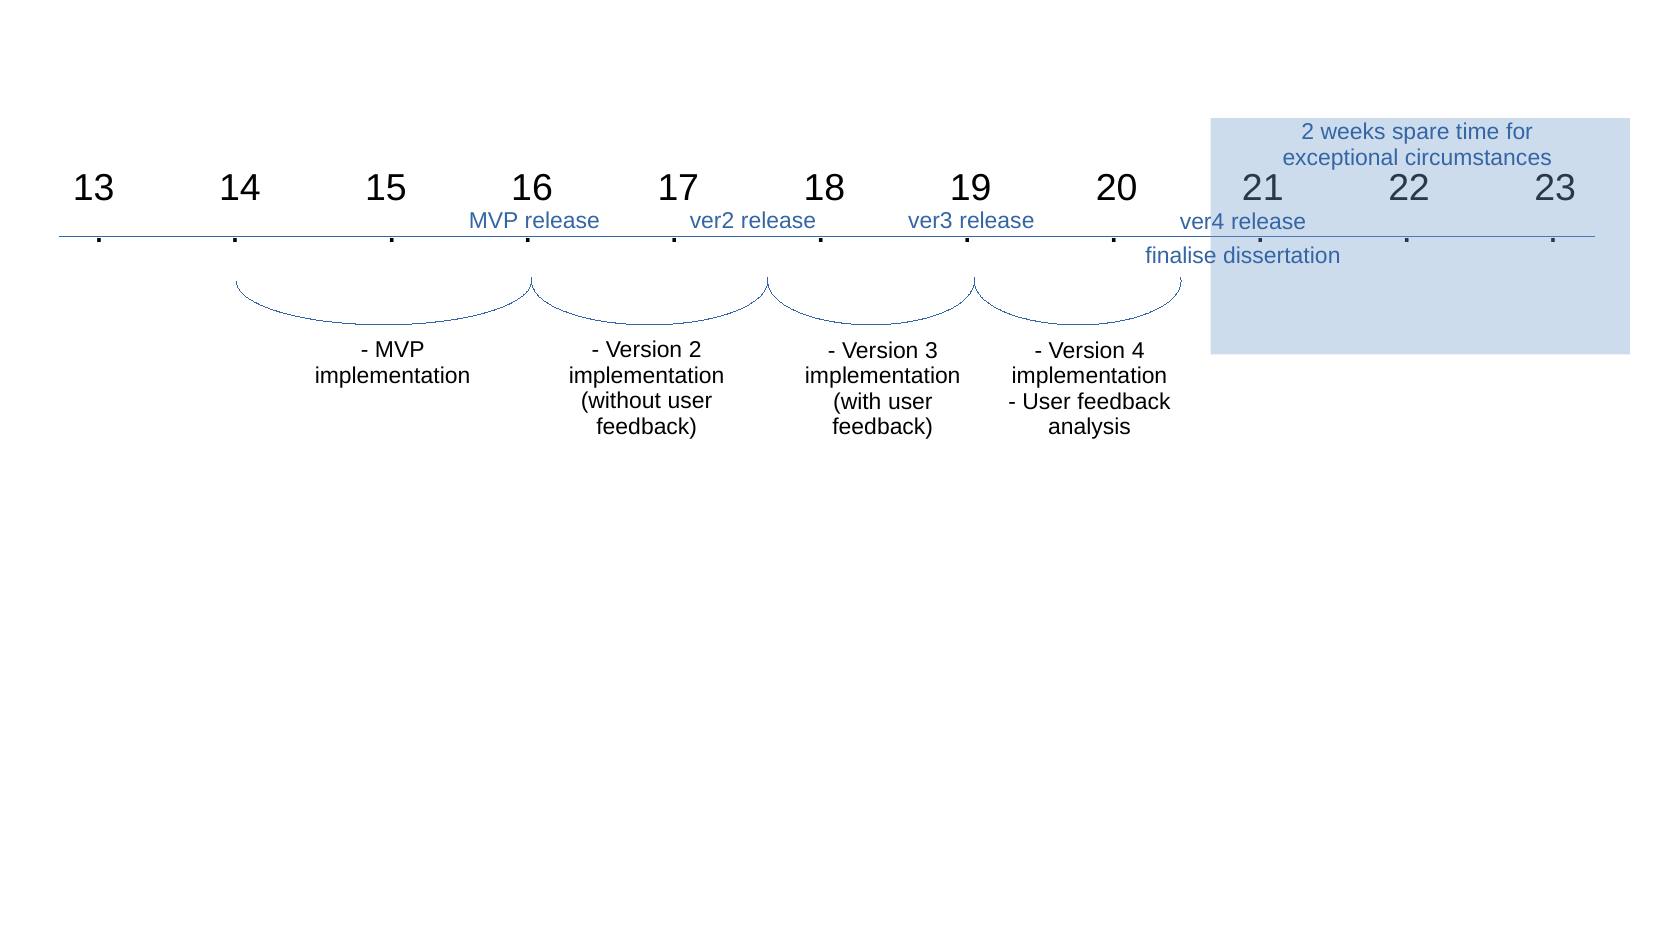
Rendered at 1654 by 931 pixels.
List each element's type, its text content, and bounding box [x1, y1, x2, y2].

text_box [1210, 118, 1630, 355]
text_box - Version 3 implementation (with user feedback) [779, 329, 987, 447]
text_box ver2 release [649, 200, 857, 242]
text_box ver4 release finalise dissertation [1098, 200, 1388, 293]
text_box 13 14 15 16 17 18 19 20 21 22 23 . . . . . . . . . . . [58, 158, 1210, 258]
text_box - MVP implementation [289, 329, 497, 396]
text_box ver3 release [868, 200, 1075, 242]
text_box MVP release [431, 200, 638, 242]
text_box - Version 2 implementation (without user feedback) [543, 329, 751, 447]
text_box 2 weeks spare time for exceptional circumstances [1240, 111, 1595, 178]
text_box - Version 4 implementation - User feedback analysis [986, 330, 1193, 447]
